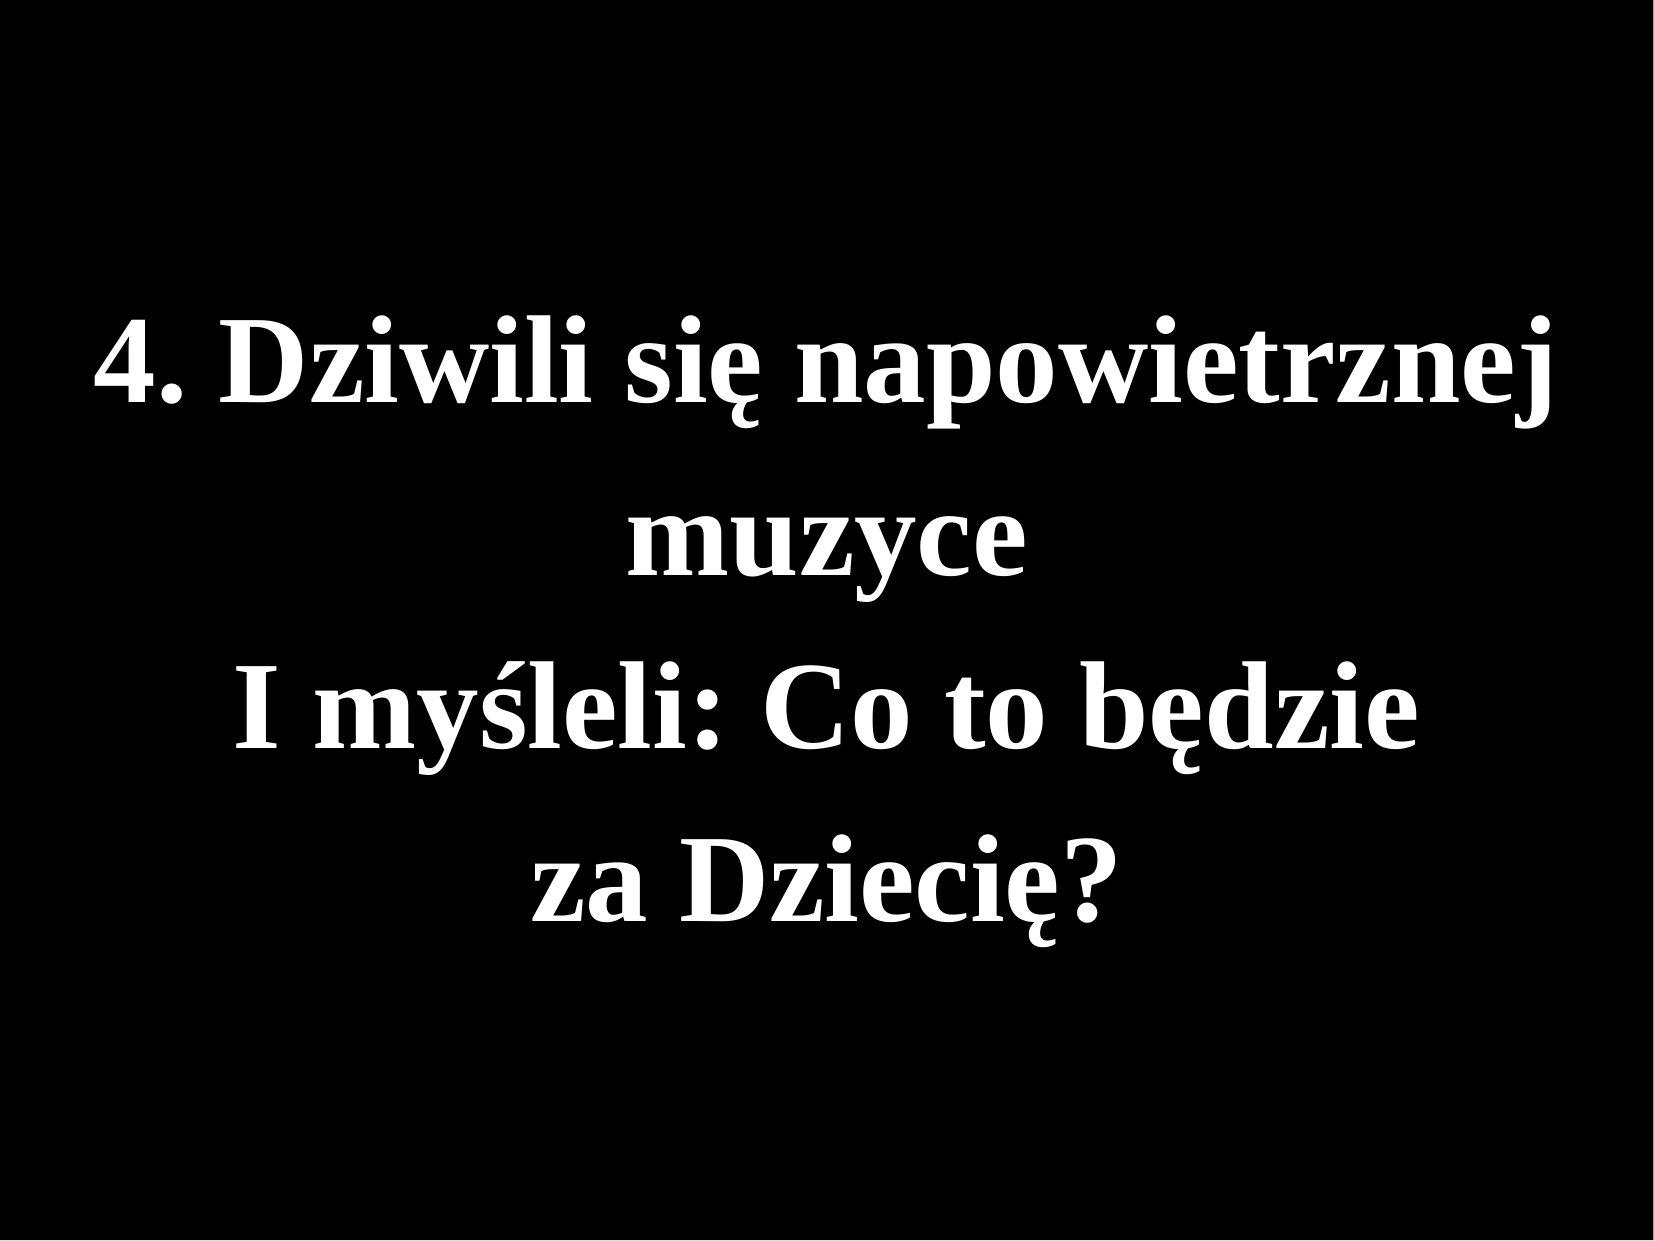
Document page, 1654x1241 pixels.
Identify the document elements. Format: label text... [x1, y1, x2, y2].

title 4. Dziwili się napowietrznej ppp muzyce ppp I myśleli: Co to będzie ppp za Dziecię? [0, 0, 1654, 1241]
